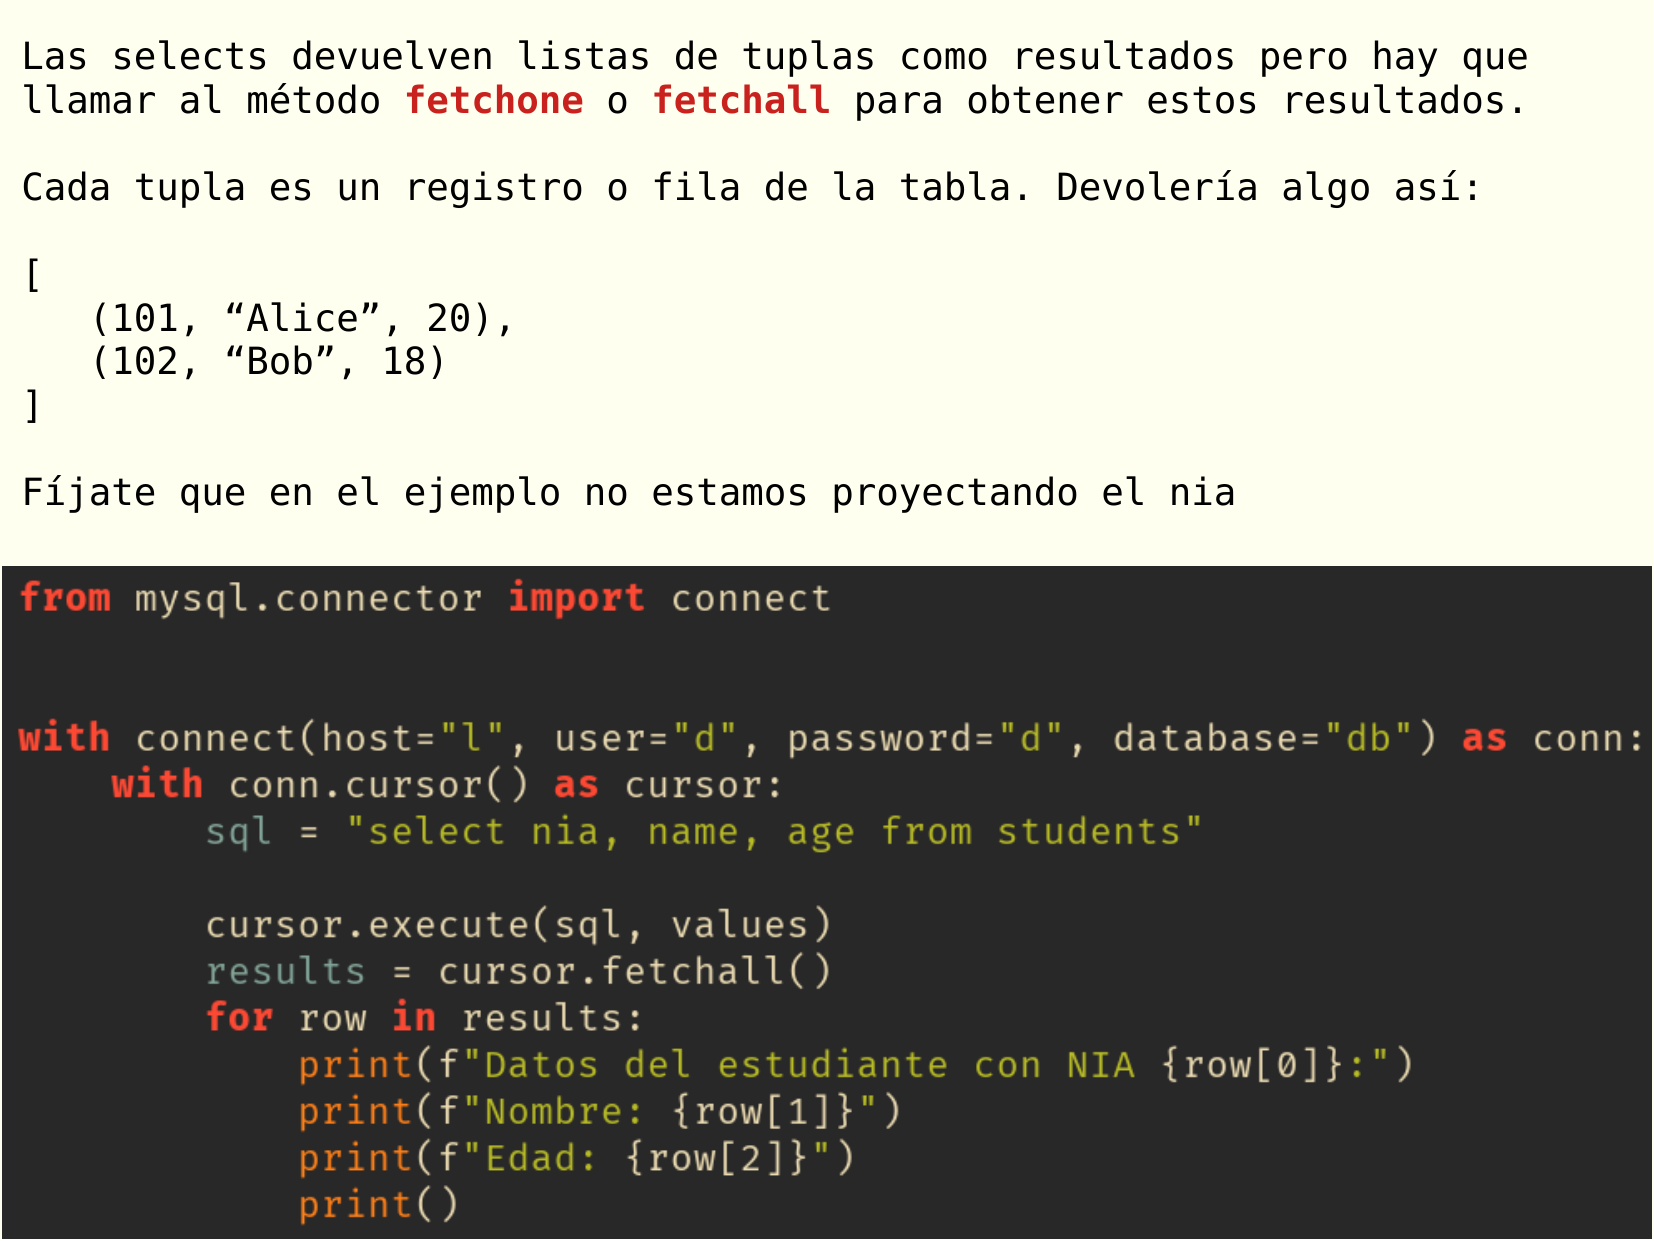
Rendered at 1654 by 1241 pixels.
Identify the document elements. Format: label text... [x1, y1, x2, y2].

picture [2, 566, 1652, 1239]
title Las selects devuelven listas de tuplas como resultados pero hay que llamar al método fetchone o fetchall para obtener estos resultados. Cada tupla es un registro o fila de la tabla. Devolería algo así: [ (101, “Alice”, 20), (102, “Bob”, 18) ] Fíjate que en el ejemplo no estamos proyectando el nia [21, 7, 1642, 542]
